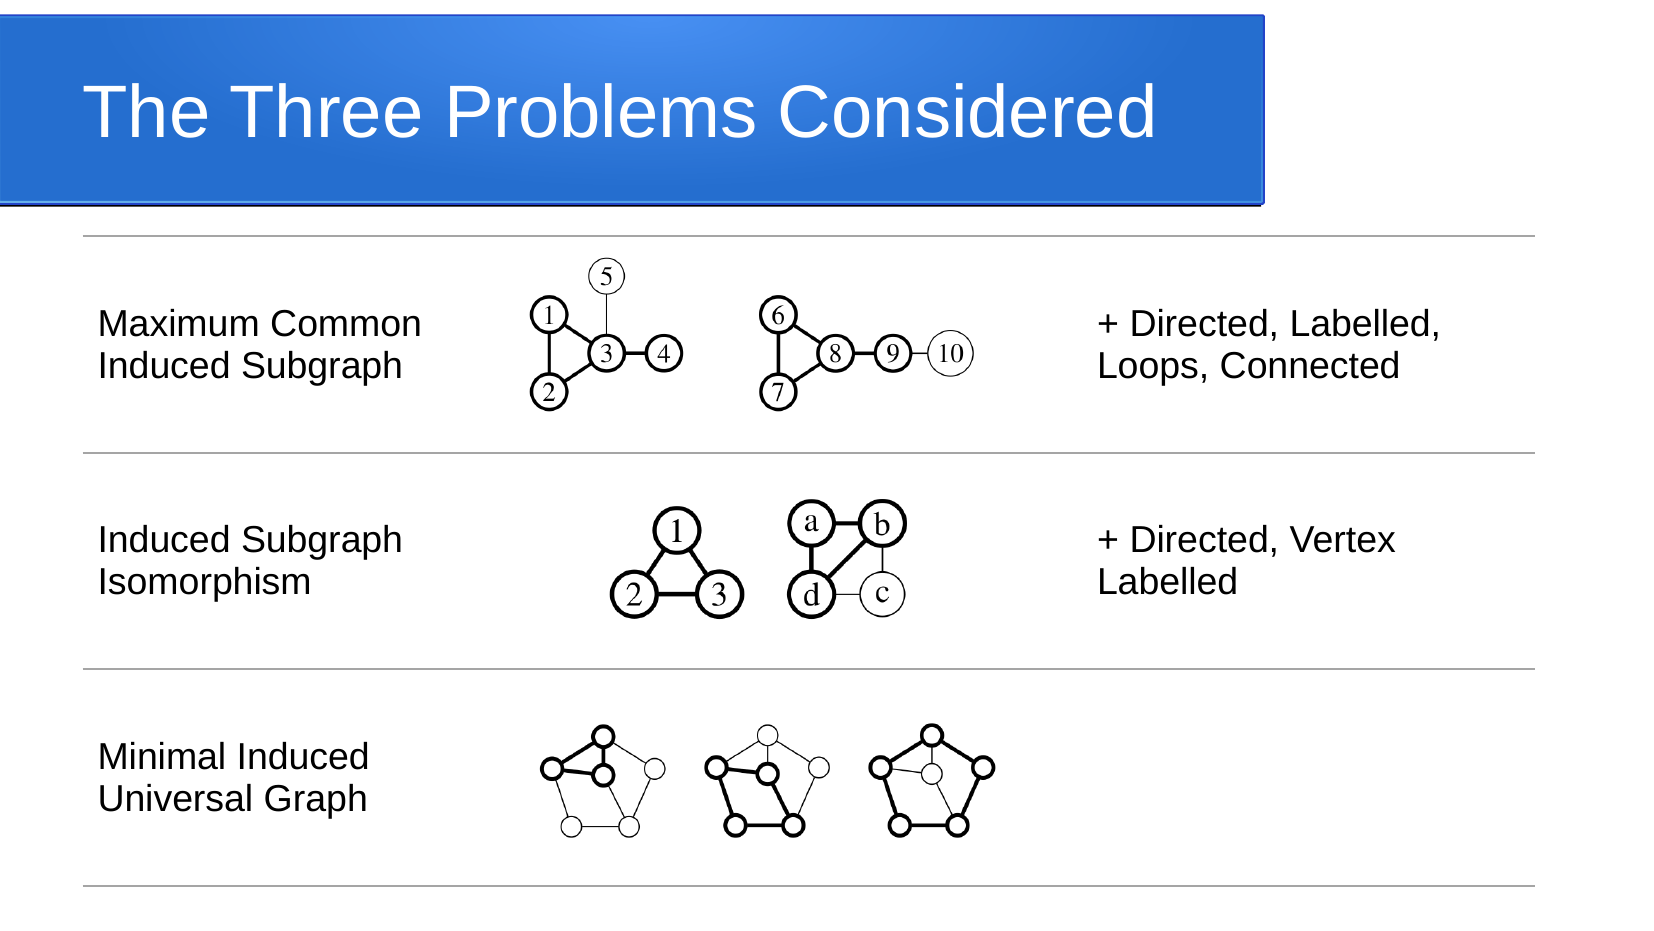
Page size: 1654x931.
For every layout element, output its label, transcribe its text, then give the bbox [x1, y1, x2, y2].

table_cell [513, 670, 1082, 885]
picture [582, 483, 934, 638]
table_cell Induced Subgraph Isomorphism [83, 454, 513, 668]
table_cell [513, 454, 1082, 668]
table_header [513, 237, 1082, 452]
picture [519, 711, 1004, 851]
picture [519, 250, 984, 426]
table_cell + Directed, Vertex Labelled [1082, 454, 1535, 668]
title The Three Problems Considered [82, 35, 1235, 189]
table_cell [1082, 670, 1535, 885]
table_header Maximum Common Induced Subgraph [83, 237, 513, 452]
table_header + Directed, Labelled, Loops, Connected [1082, 237, 1535, 452]
table_cell Minimal Induced Universal Graph [83, 670, 513, 885]
